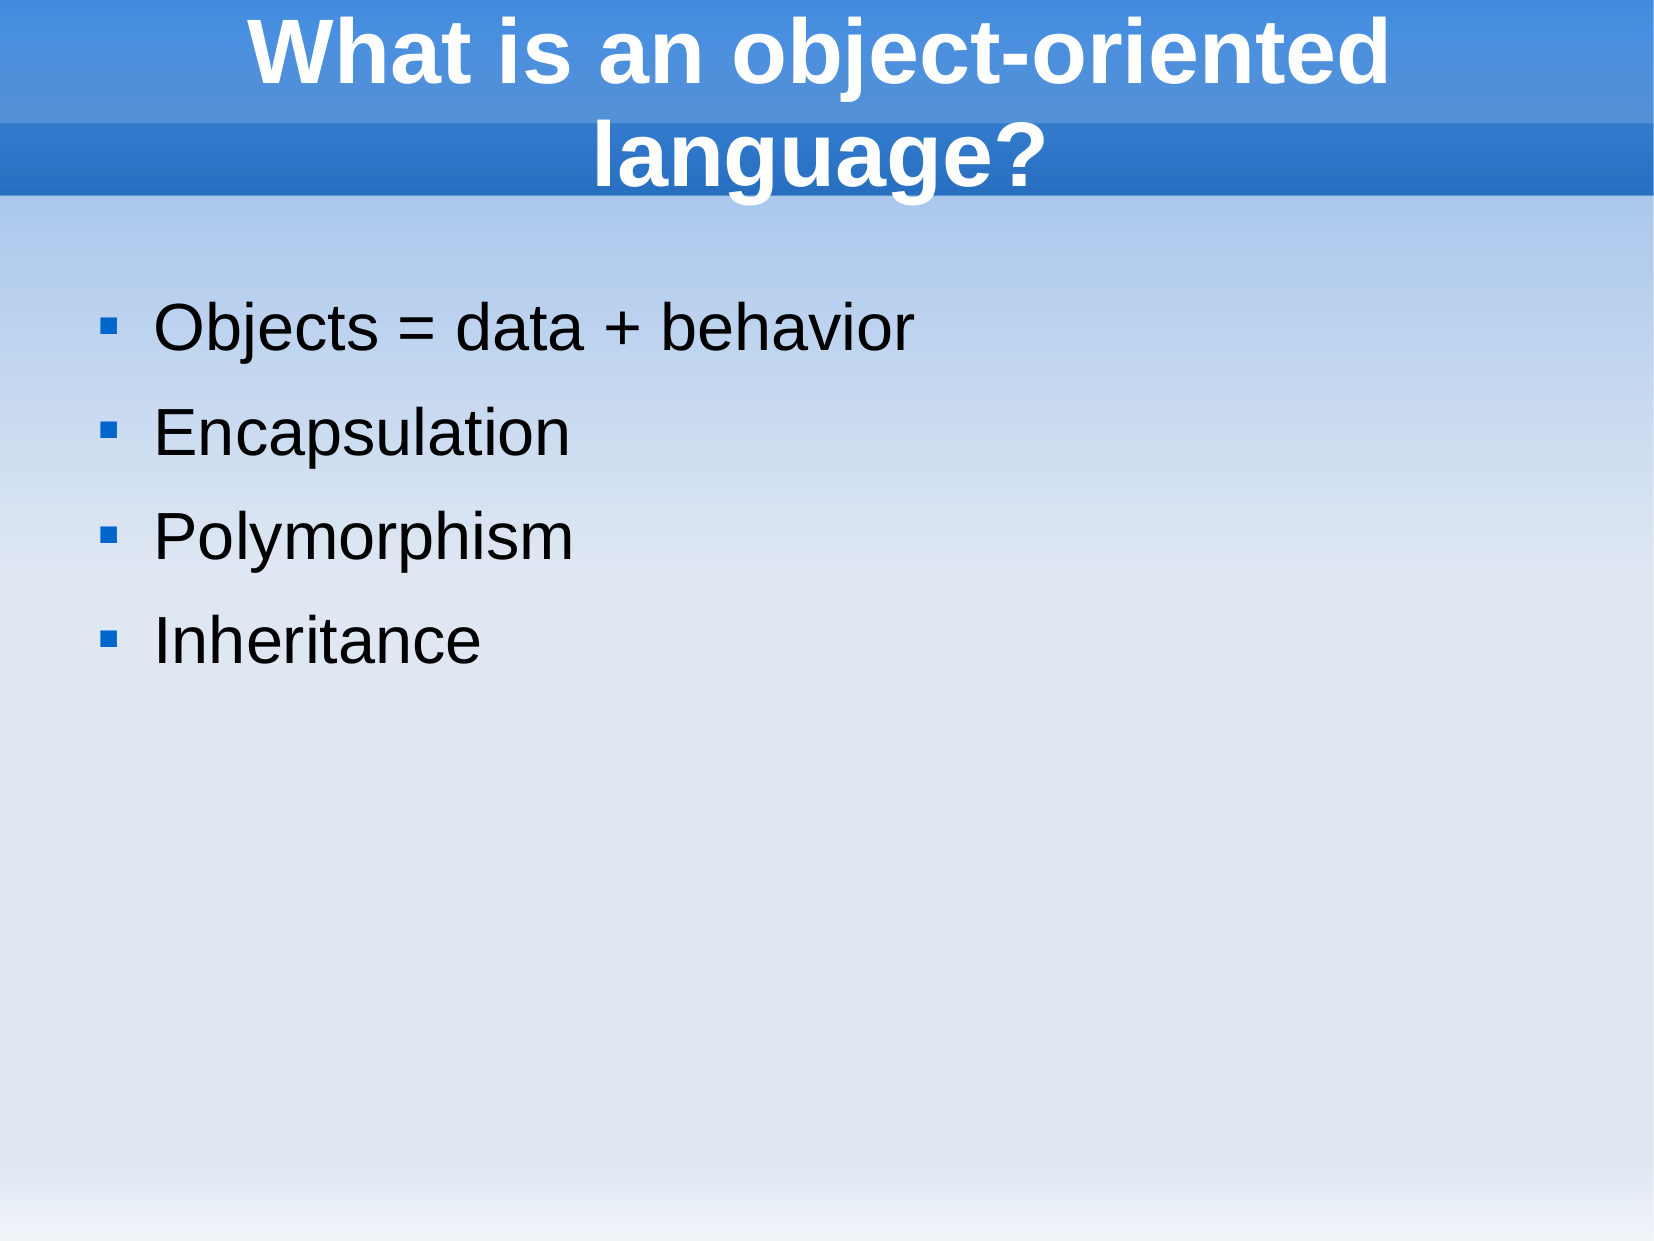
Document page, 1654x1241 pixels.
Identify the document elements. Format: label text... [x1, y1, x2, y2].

list Objects = data + behavior Encapsulation Polymorphism Inheritance [82, 290, 1571, 1094]
picture [0, 0, 1654, 1241]
title What is an object-oriented language? [76, 1, 1565, 207]
